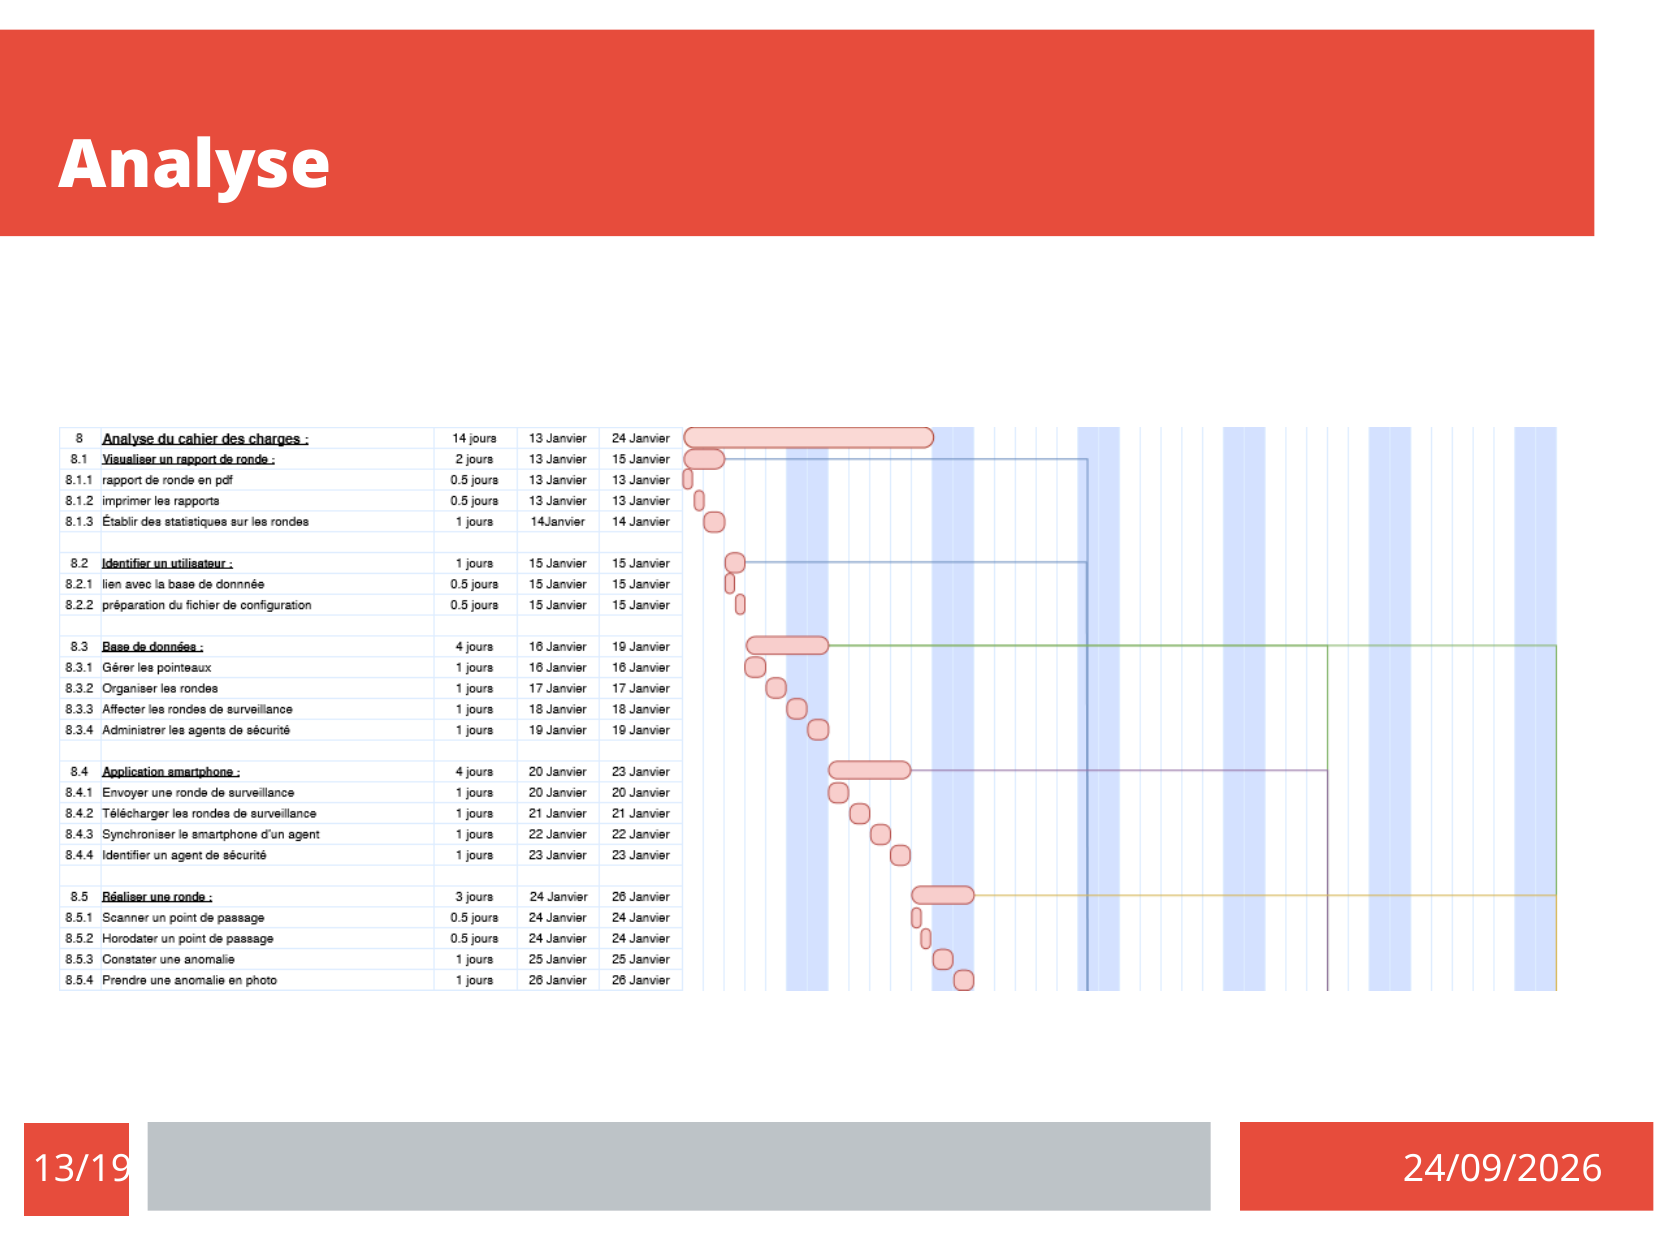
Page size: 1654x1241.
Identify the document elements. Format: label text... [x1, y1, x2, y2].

text_box 28/01/2020 [1388, 1133, 1634, 1196]
title Analyse [59, 59, 1595, 207]
picture [59, 427, 1565, 991]
